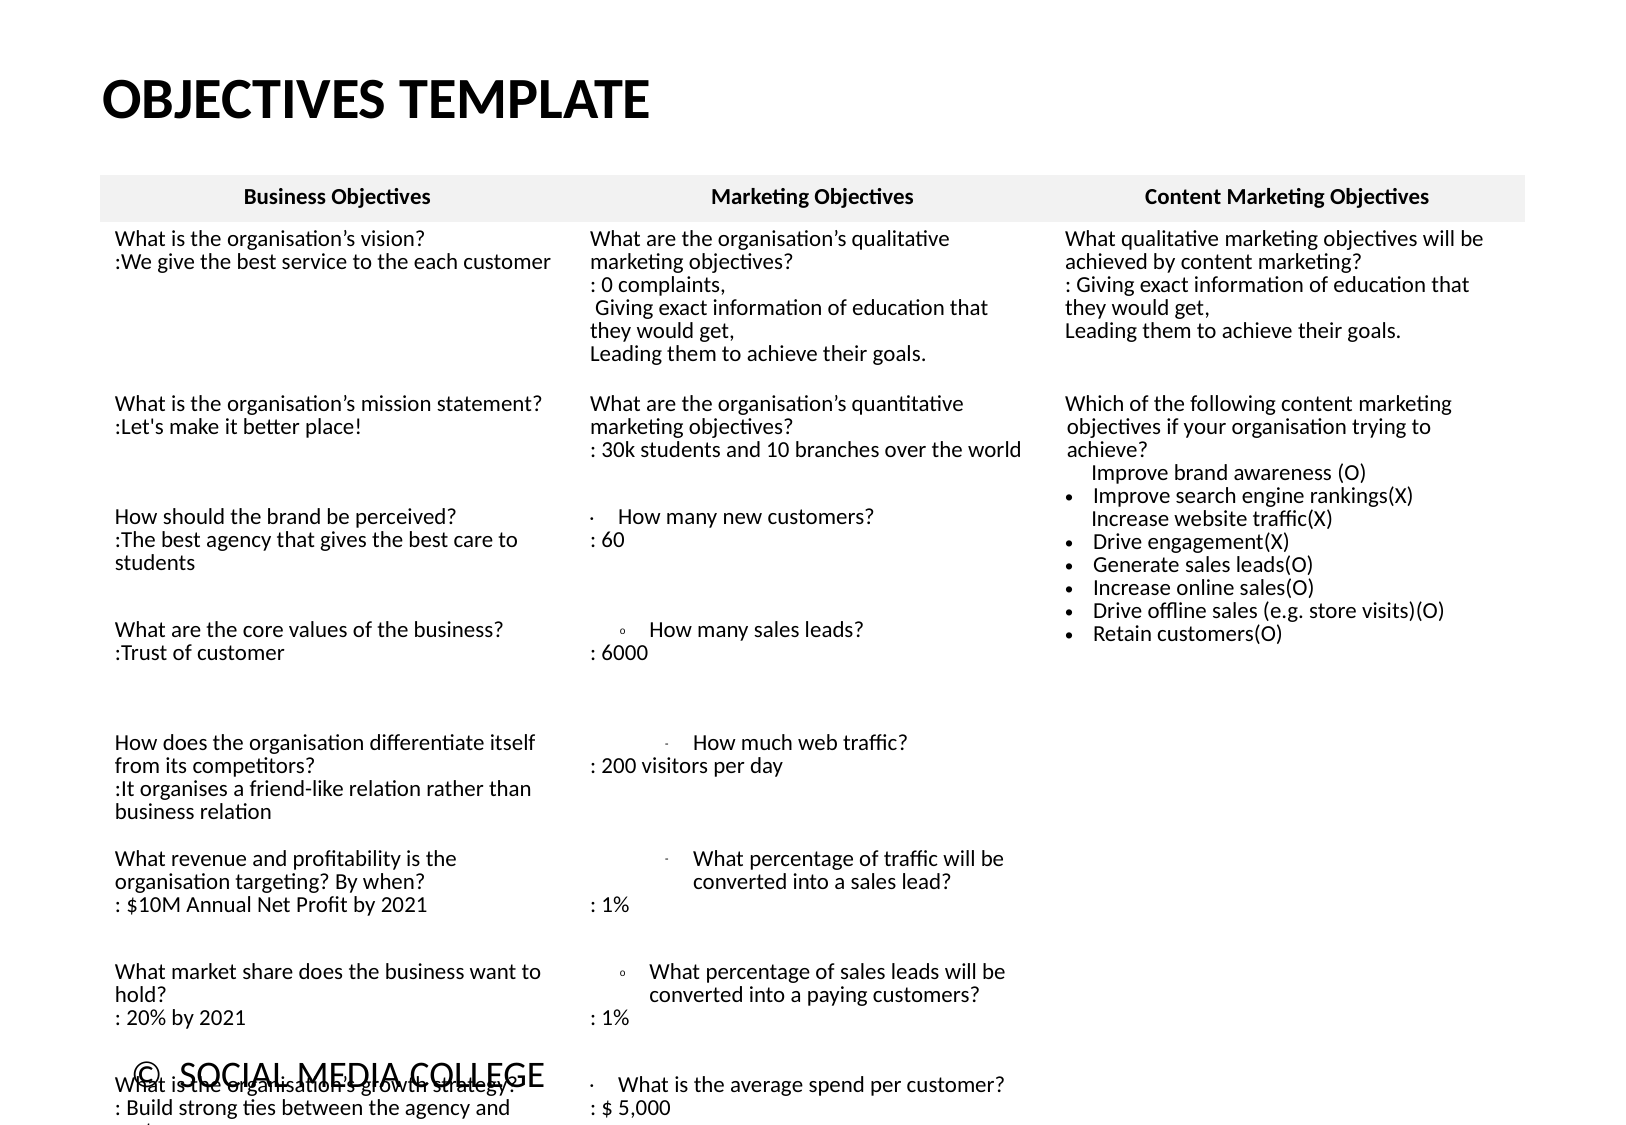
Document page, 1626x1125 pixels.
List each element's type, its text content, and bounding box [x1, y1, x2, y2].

table_cell What is the organisation’s vision? :We give the best service to the each customer [100, 222, 575, 387]
table_cell [1050, 1067, 1525, 1125]
table_cell What are the organisation’s qualitative marketing objectives? : 0 complaints, Giving exact information of education that they would get, Leading them to achieve their goals. [575, 222, 1050, 387]
text_box OBJECTIVES TEMPLATE [87, 52, 1267, 138]
table_cell What are the core values of the business? :Trust of customer [100, 613, 575, 726]
table_cell What is the organisation’s growth strategy? : Build strong ties between the agency and customers. [100, 1067, 575, 1125]
table_cell Which of the following content marketing objectives if your organisation trying to achieve? Improve brand awareness (O) Improve search engine rankings(X) Increase website traffic(X) Drive engagement(X) Generate sales leads(O) Increase online sales(O) Drive offline sales (e.g. store visits)(O) Retain customers(O) [1050, 387, 1525, 842]
table_cell What revenue and profitability is the organisation targeting? By when? : $10M Annual Net Profit by 2021 [100, 842, 575, 955]
table_cell What is the average spend per customer? : $ 5,000 [575, 1067, 1050, 1125]
table_cell What percentage of sales leads will be converted into a paying customers? : 1% [575, 955, 1050, 1067]
table_header Content Marketing Objectives [1050, 175, 1525, 222]
table_cell What qualitative marketing objectives will be achieved by content marketing? : Giving exact information of education that they would get, Leading them to achieve their goals. [1050, 222, 1525, 387]
table_cell How does the organisation differentiate itself from its competitors? :It organises a friend-like relation rather than business relation [100, 726, 575, 842]
table_cell How should the brand be perceived? :The best agency that gives the best care to students [100, 500, 575, 613]
table_cell How many sales leads? : 6000 [575, 613, 1050, 726]
table_cell What percentage of traffic will be converted into a sales lead? : 1% [575, 842, 1050, 955]
table_cell How many new customers? : 60 [575, 500, 1050, 613]
table_cell What are the organisation’s quantitative marketing objectives? : 30k students and 10 branches over the world [575, 387, 1050, 500]
table_cell What is the organisation’s mission statement? :Let's make it better place! [100, 387, 575, 500]
table_cell [1050, 842, 1525, 955]
table_header Marketing Objectives [575, 175, 1050, 222]
table_cell What market share does the business want to hold? : 20% by 2021 [100, 955, 575, 1067]
table_header Business Objectives [100, 175, 575, 222]
table_cell [1050, 955, 1525, 1067]
table_cell How much web traffic? : 200 visitors per day [575, 726, 1050, 842]
